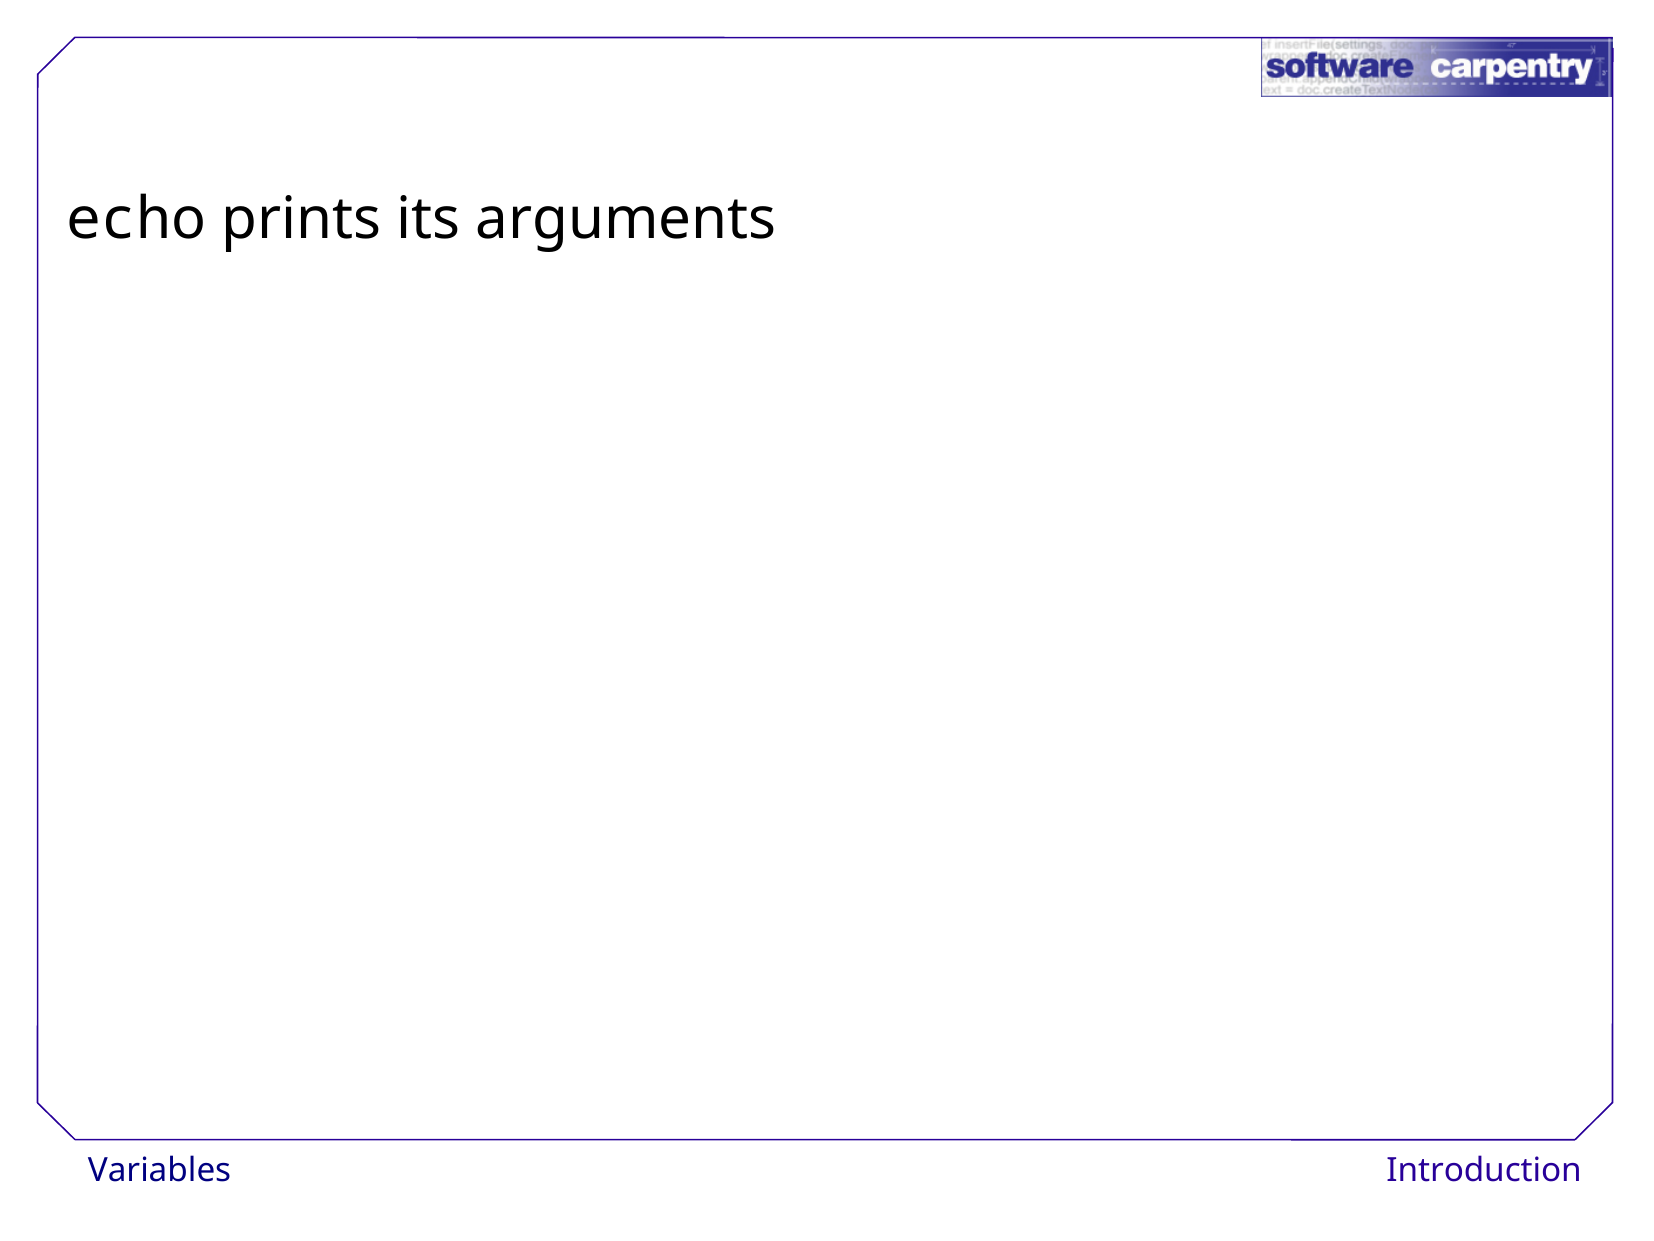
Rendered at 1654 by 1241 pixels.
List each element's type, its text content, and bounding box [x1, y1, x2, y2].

text_box echo prints its arguments [51, 138, 942, 259]
picture [1261, 39, 1613, 97]
